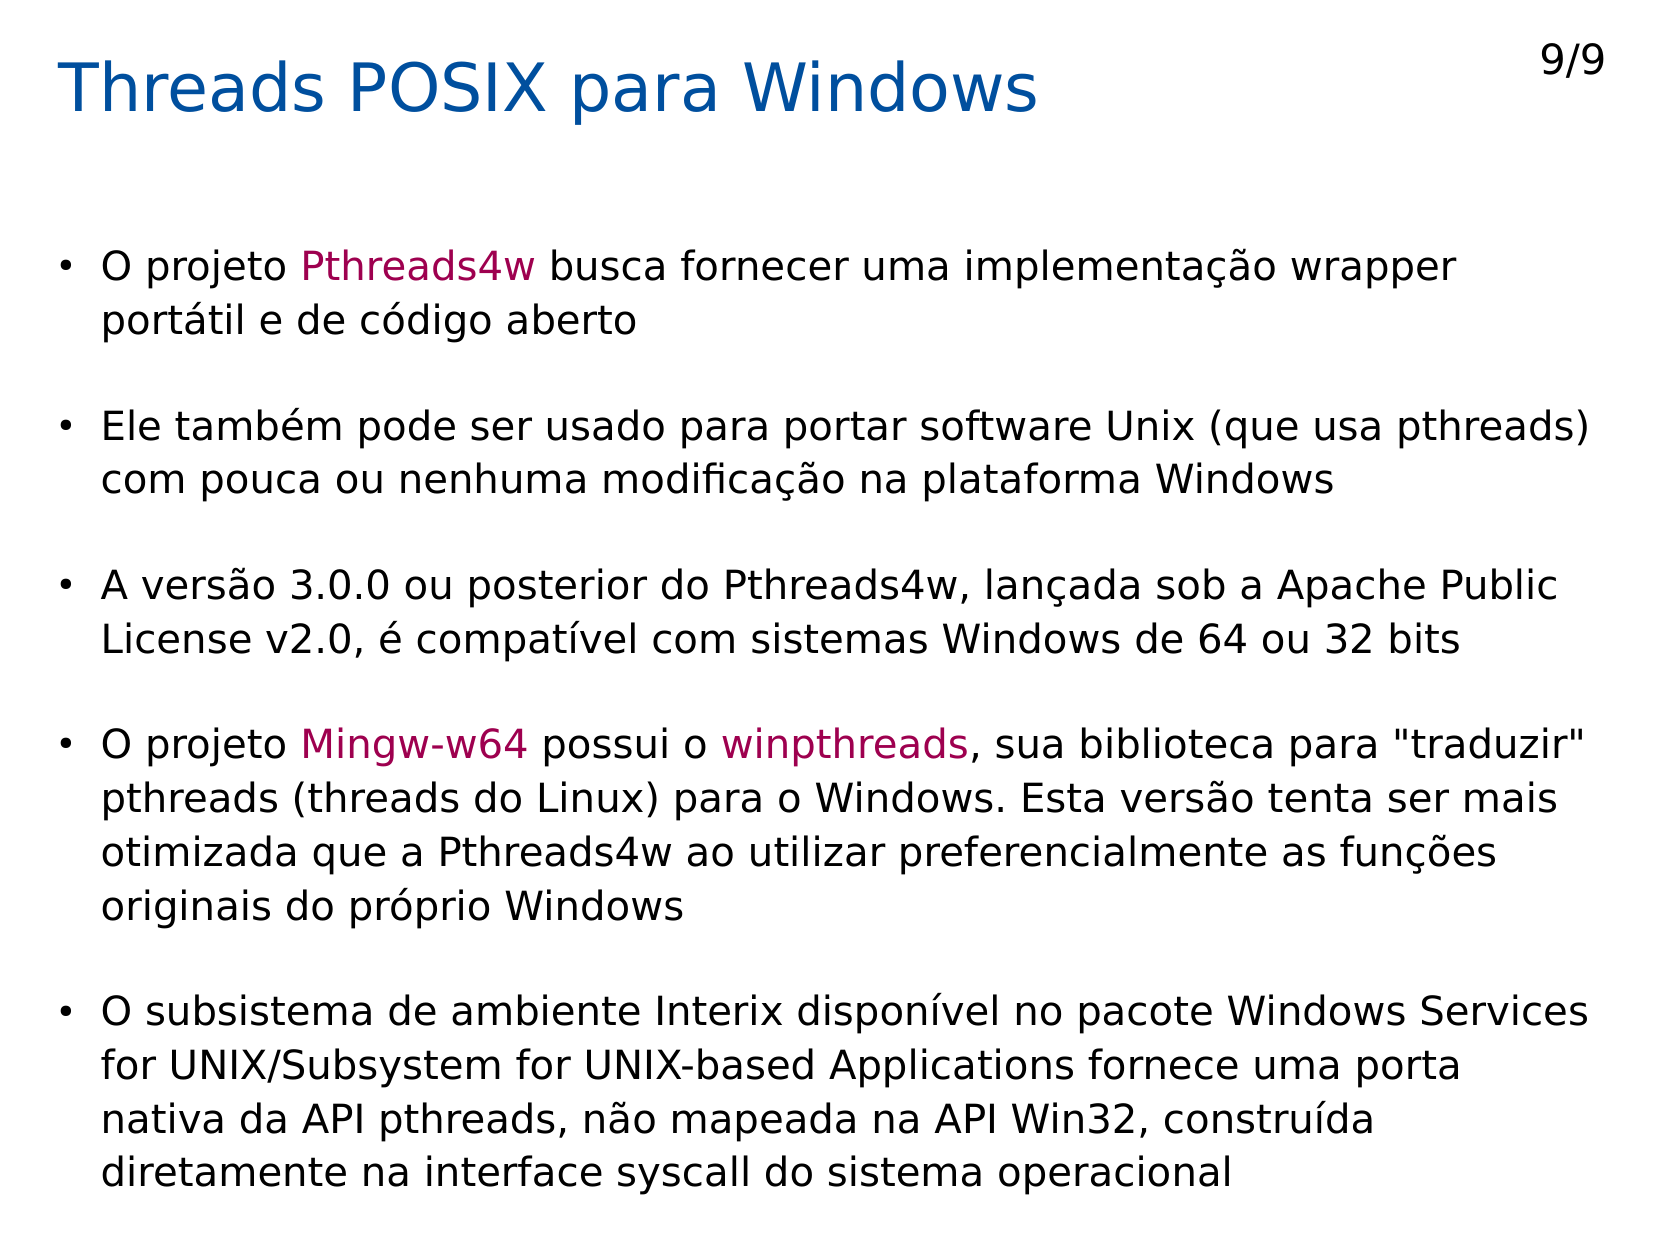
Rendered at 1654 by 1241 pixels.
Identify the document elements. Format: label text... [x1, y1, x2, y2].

list O projeto Pthreads4w busca fornecer uma implementação wrapper portátil e de código aberto Ele também pode ser usado para portar software Unix (que usa pthreads) com pouca ou nenhuma modificação na plataforma Windows A versão 3.0.0 ou posterior do Pthreads4w, lançada sob a Apache Public License v2.0, é compatível com sistemas Windows de 64 ou 32 bits O projeto Mingw-w64 possui o winpthreads, sua biblioteca para "traduzir" pthreads (threads do Linux) para o Windows. Esta versão tenta ser mais otimizada que a Pthreads4w ao utilizar preferencialmente as funções originais do próprio Windows O subsistema de ambiente Interix disponível no pacote Windows Services for UNIX/Subsystem for UNIX-based Applications fornece uma porta nativa da API pthreads, não mapeada na API Win32, construída diretamente na interface syscall do sistema operacional [59, 236, 1595, 1211]
title Threads POSIX para Windows [59, 29, 1506, 148]
